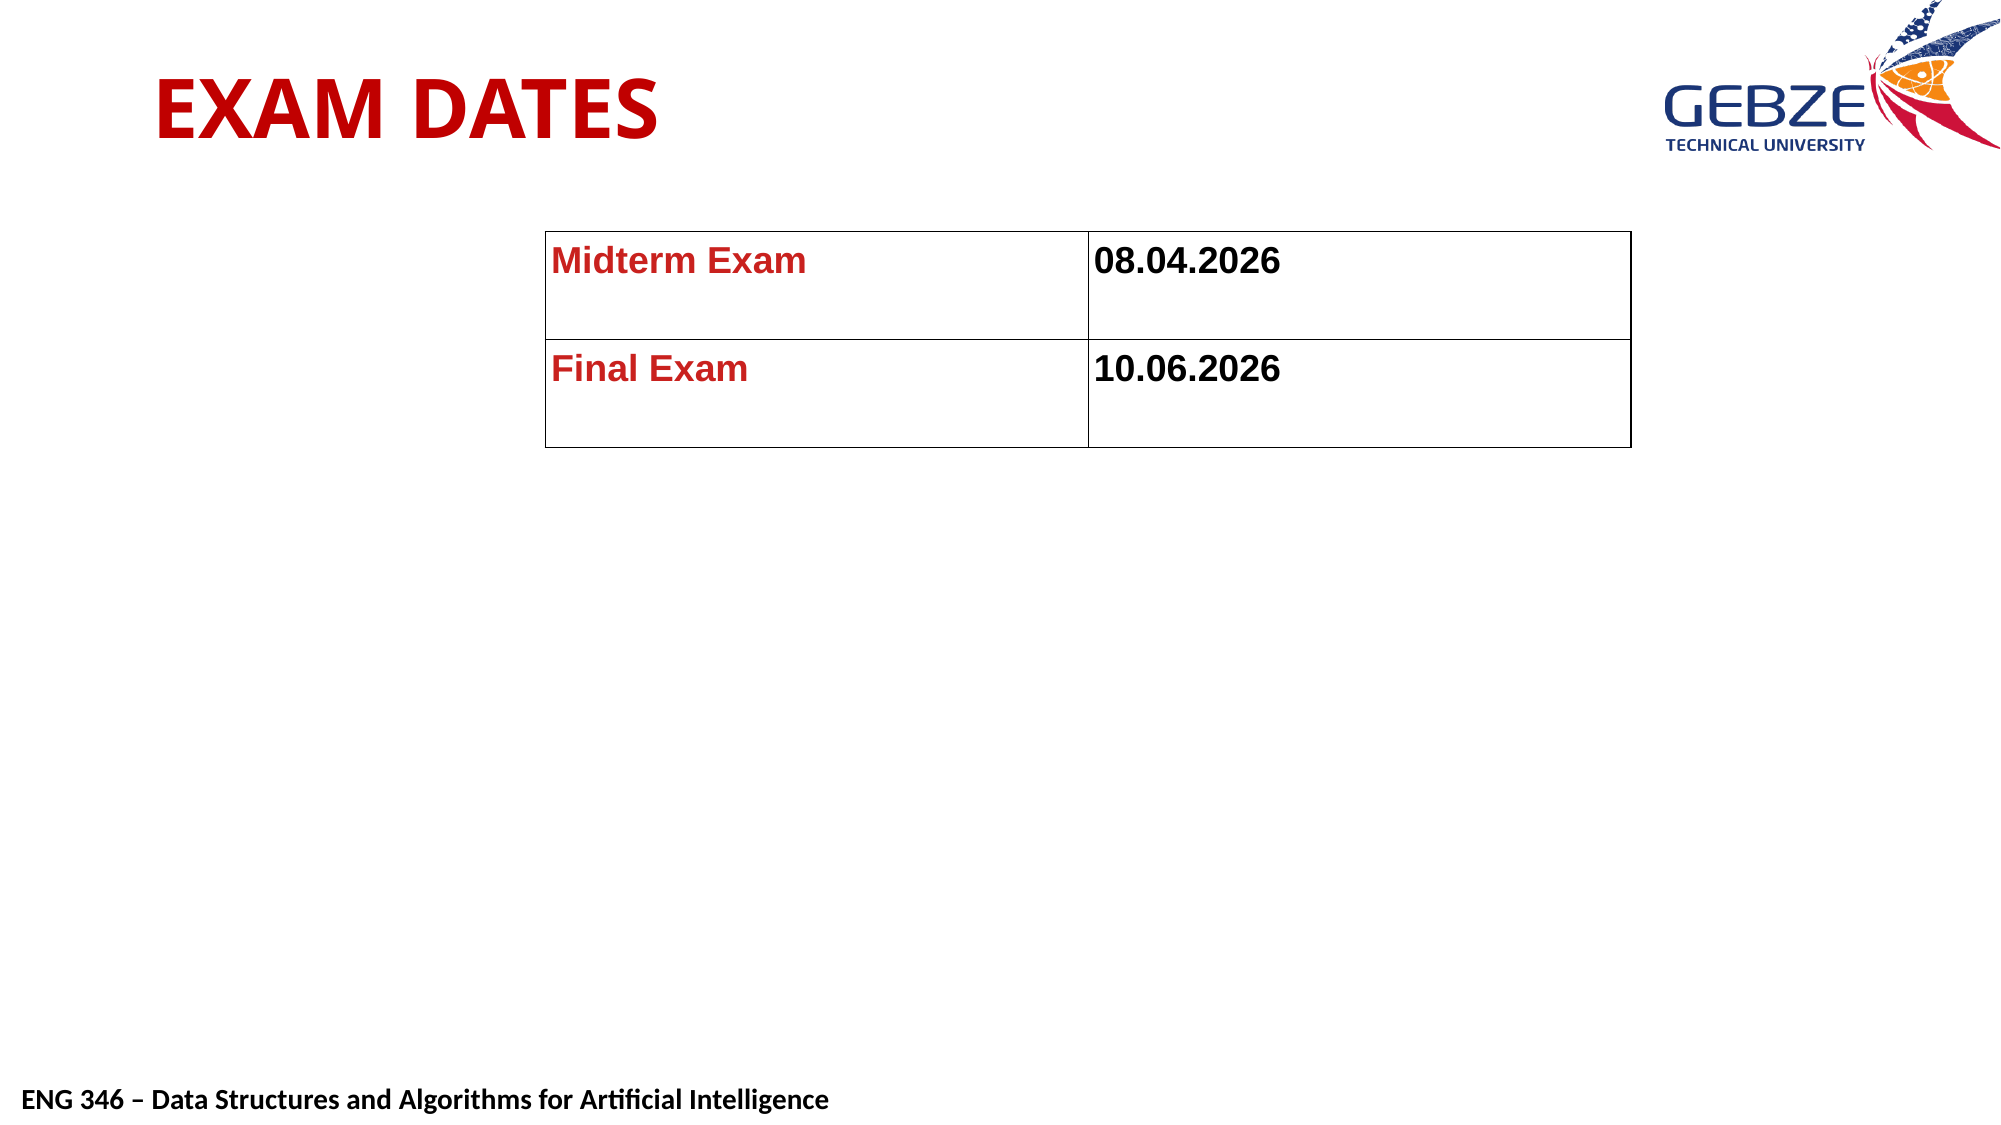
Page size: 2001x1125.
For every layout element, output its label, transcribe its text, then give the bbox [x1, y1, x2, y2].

table_cell Final Exam [546, 340, 1088, 447]
table_header 08.04.2026 [1089, 232, 1630, 339]
table_header Midterm Exam [546, 232, 1088, 339]
picture [1665, 0, 2001, 151]
title EXAM DATES [137, 59, 1862, 165]
table_cell 10.06.2026 [1089, 340, 1630, 447]
